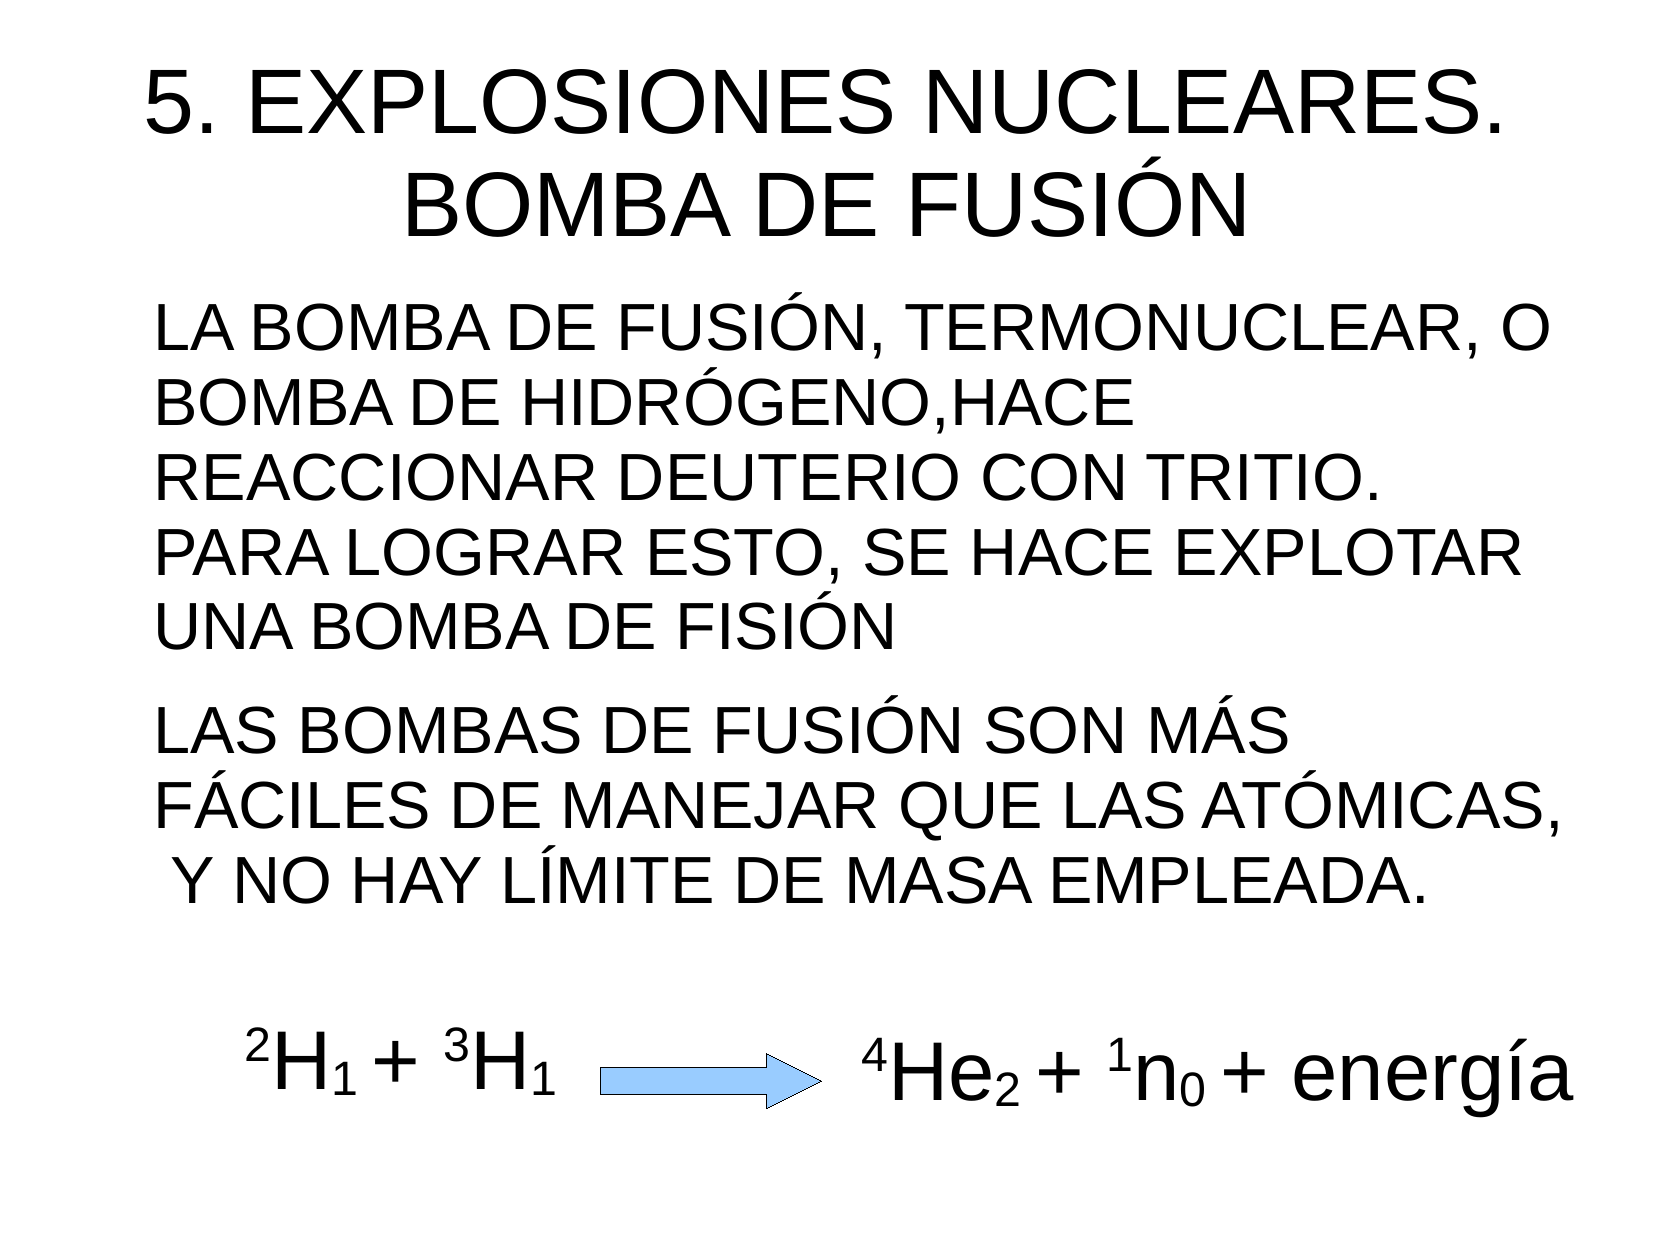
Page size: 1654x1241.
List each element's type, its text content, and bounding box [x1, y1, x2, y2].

list LA BOMBA DE FUSIÓN, TERMONUCLEAR, O BOMBA DE HIDRÓGENO,HACE REACCIONAR DEUTERIO CON TRITIO. PARA LOGRAR ESTO, SE HACE EXPLOTAR UNA BOMBA DE FISIÓN LAS BOMBAS DE FUSIÓN SON MÁS FÁCILES DE MANEJAR QUE LAS ATÓMICAS, Y NO HAY LÍMITE DE MASA EMPLEADA. [82, 290, 1571, 1109]
text_box 4He2 + 1n0 + energía [823, 1017, 1595, 1157]
title 5. EXPLOSIONES NUCLEARES. BOMBA DE FUSIÓN [82, 50, 1571, 256]
text_box 2H1 + 3H1 [206, 1006, 580, 1146]
text_box [600, 1053, 822, 1109]
